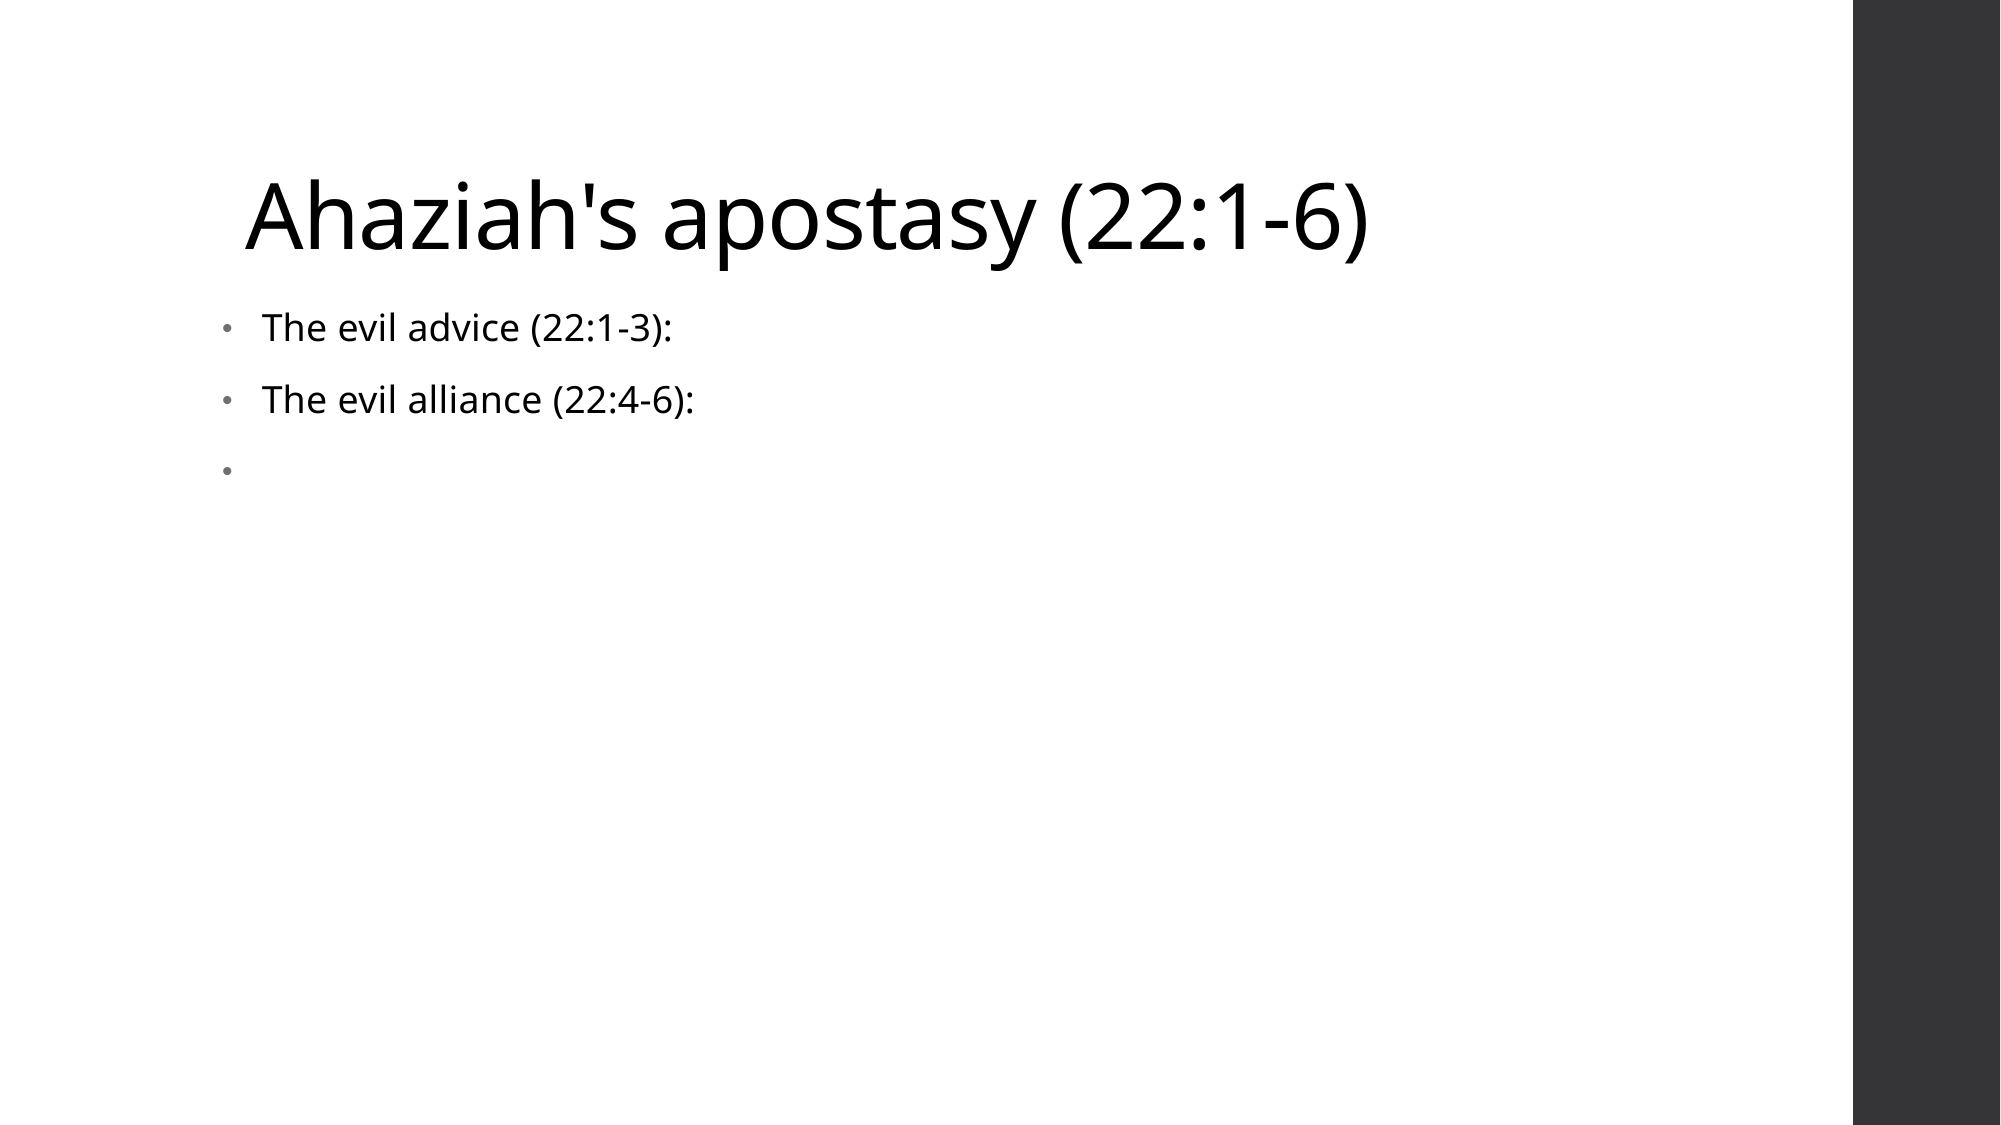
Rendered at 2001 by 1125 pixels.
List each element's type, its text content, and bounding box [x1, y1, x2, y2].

title Ahaziah's apostasy (22:1-6) [206, 60, 1797, 278]
list The evil advice (22:1-3): The evil alliance (22:4-6): [206, 299, 1617, 1014]
